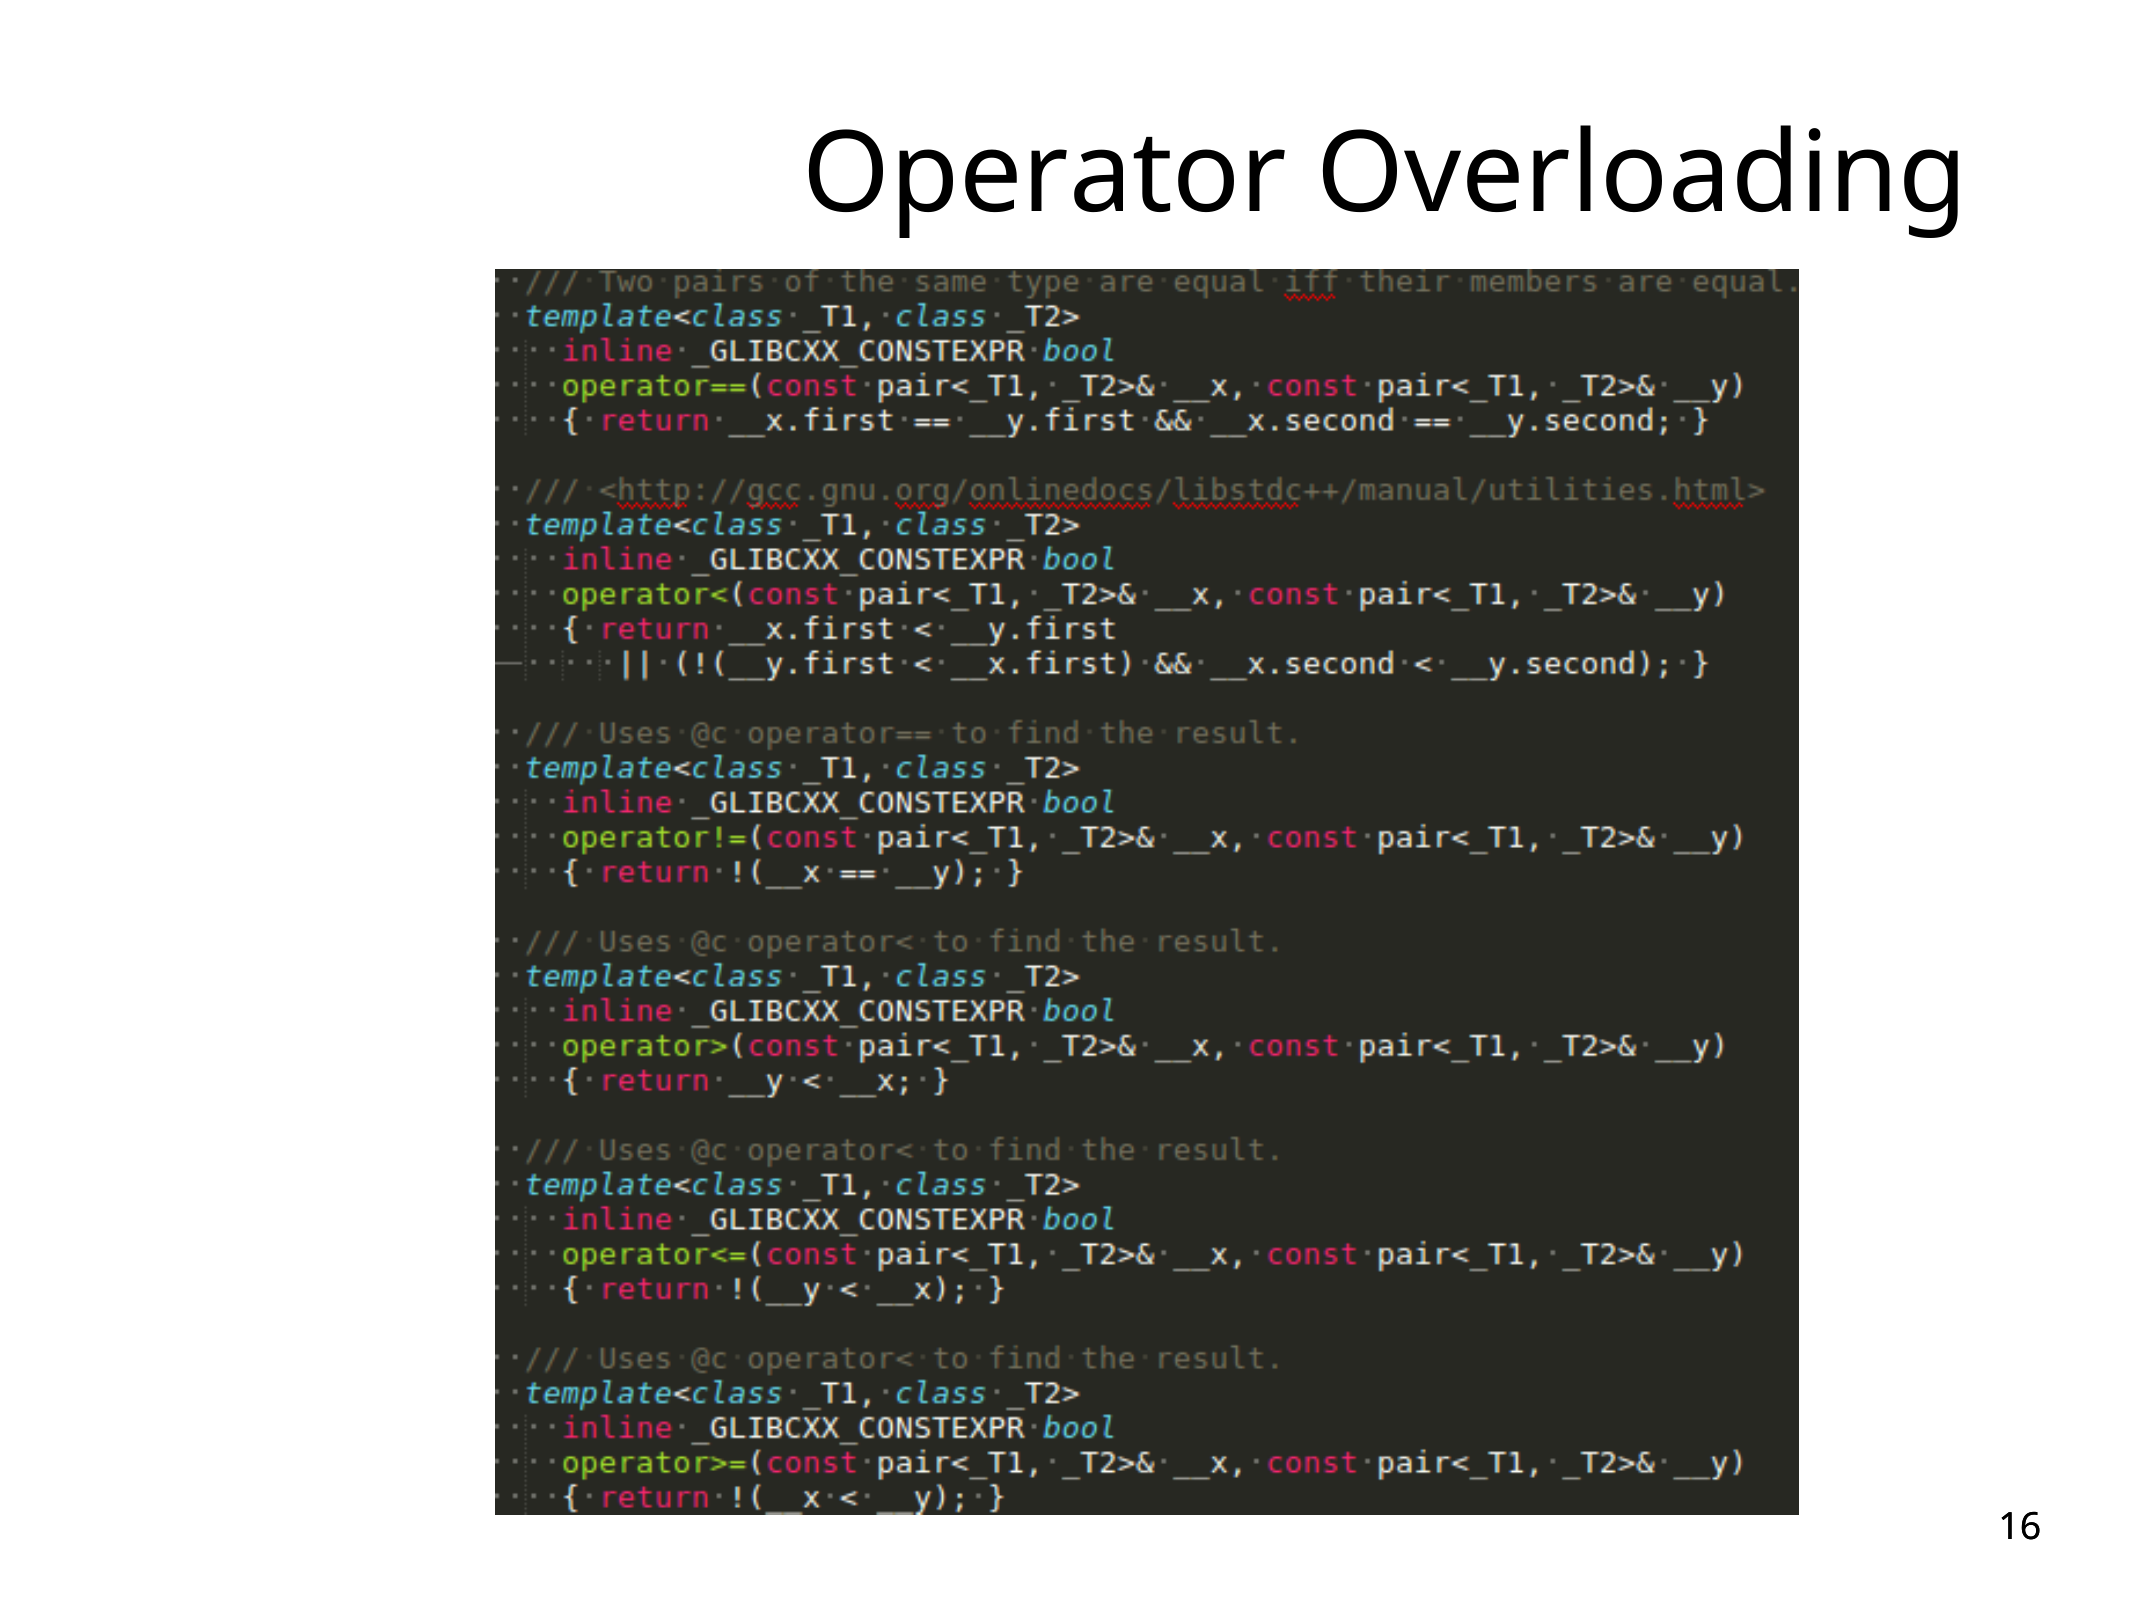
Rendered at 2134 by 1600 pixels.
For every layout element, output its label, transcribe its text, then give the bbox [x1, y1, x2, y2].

title Operator Overloading [156, 72, 1978, 261]
picture [495, 269, 1799, 1516]
text_box <number> [1985, 1493, 2055, 1557]
